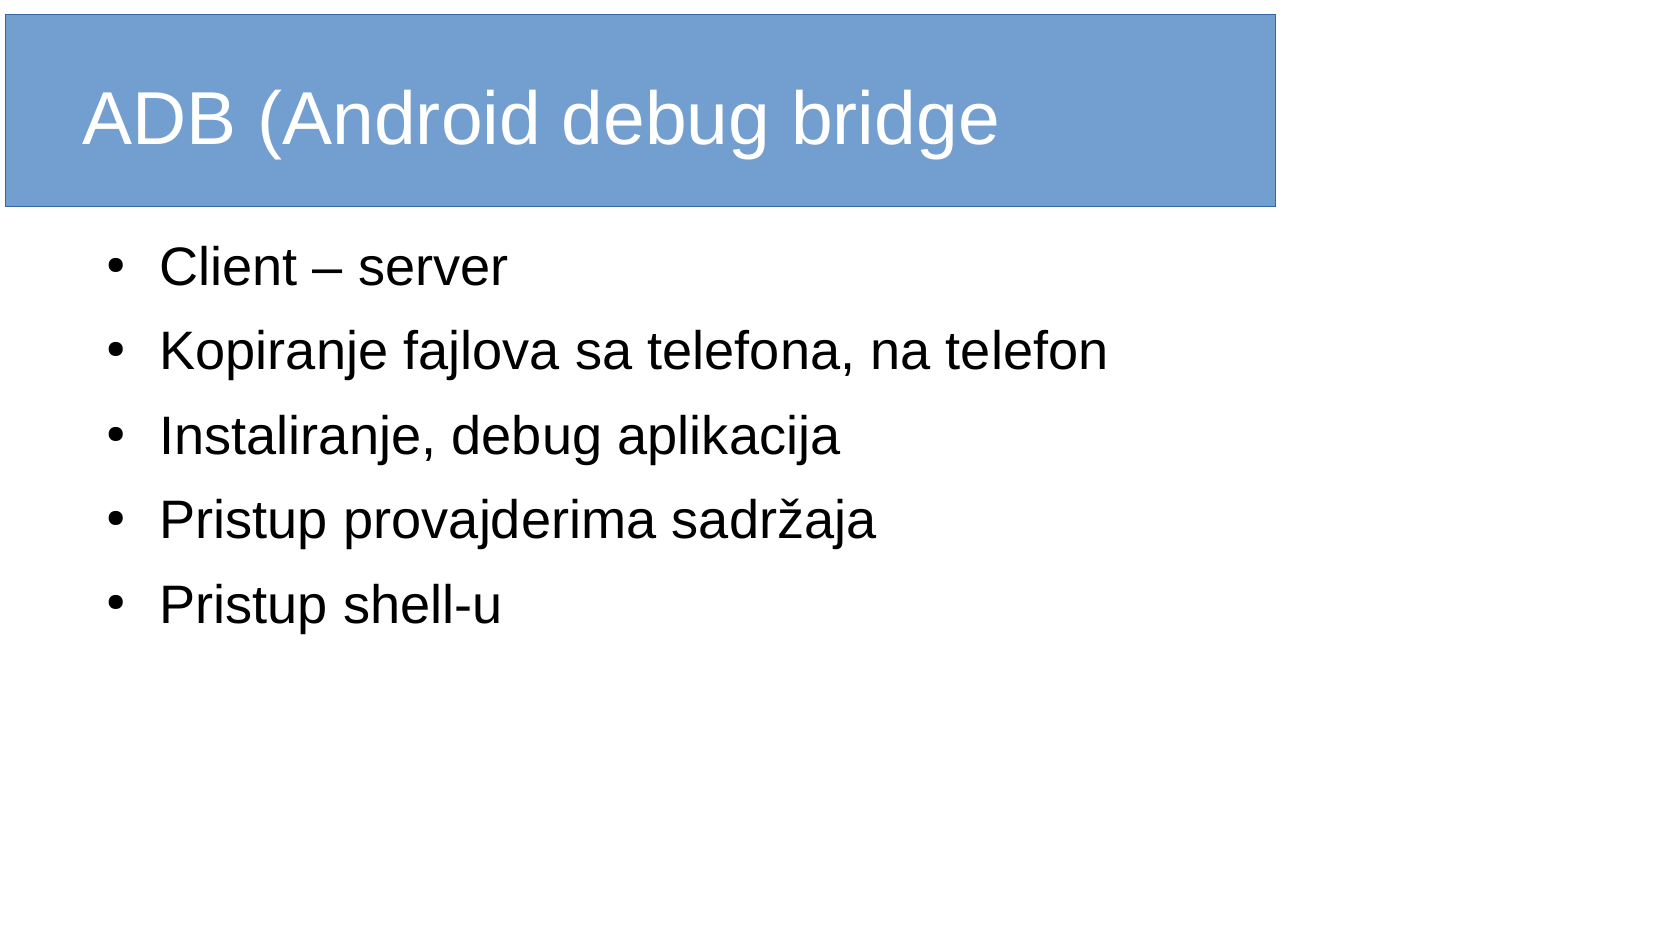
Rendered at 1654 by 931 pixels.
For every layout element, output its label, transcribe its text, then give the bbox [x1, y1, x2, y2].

list Client – server Kopiranje fajlova sa telefona, na telefon Instaliranje, debug aplikacija Pristup provajderima sadržaja Pristup shell-u [88, 236, 1565, 798]
title ADB (Android debug bridge [82, 44, 1235, 192]
